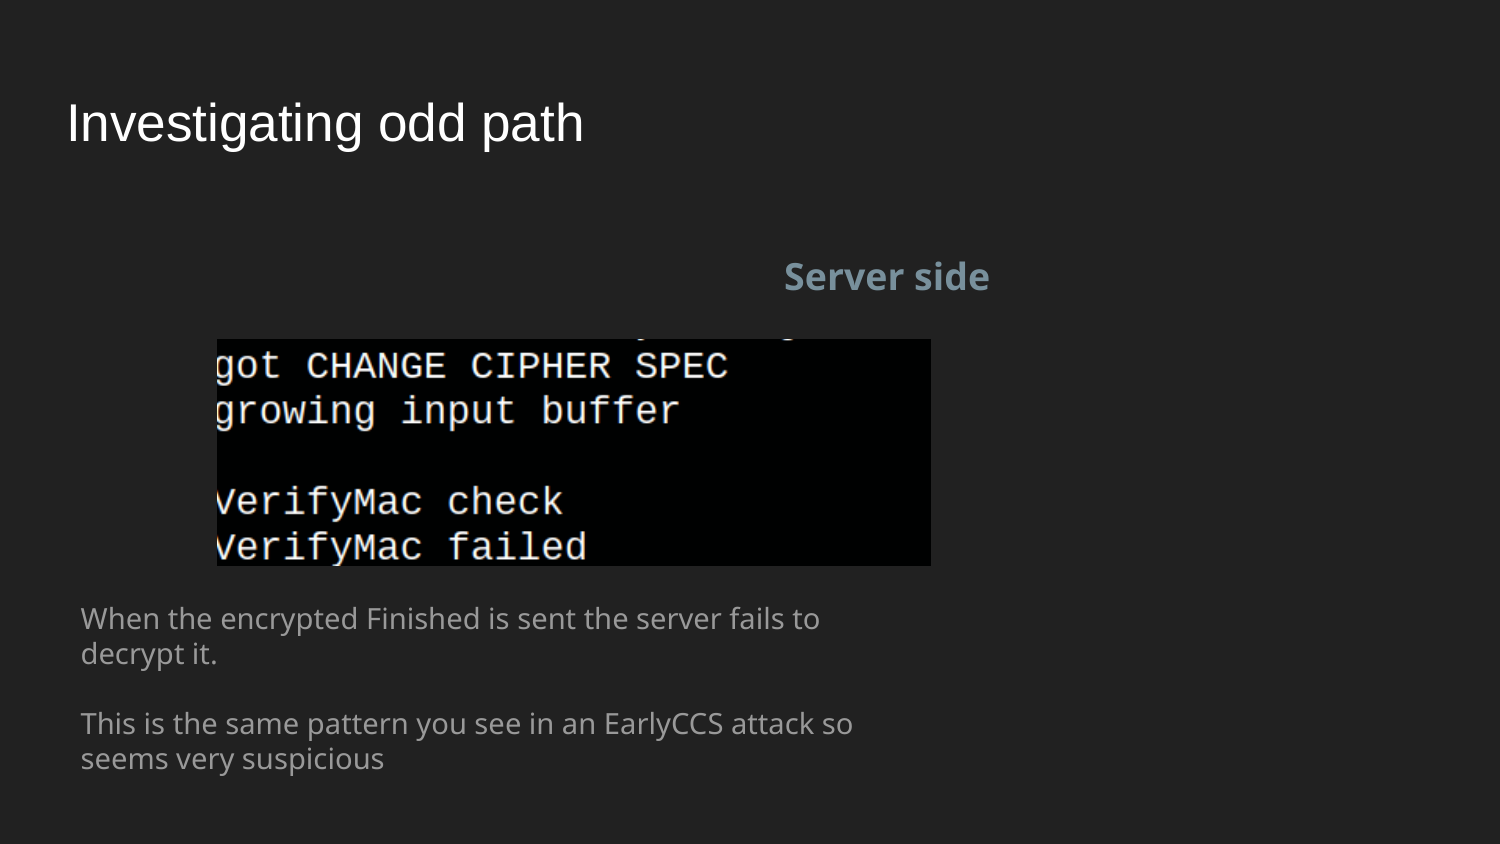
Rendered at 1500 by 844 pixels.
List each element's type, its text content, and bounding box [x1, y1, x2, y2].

title Investigating odd path [51, 72, 1449, 167]
picture [217, 339, 931, 567]
text_box When the encrypted Finished is sent the server fails to decrypt it. This is the same pattern you see in an EarlyCCS attack so seems very suspicious [65, 585, 923, 791]
text_box Server side [769, 238, 1041, 314]
